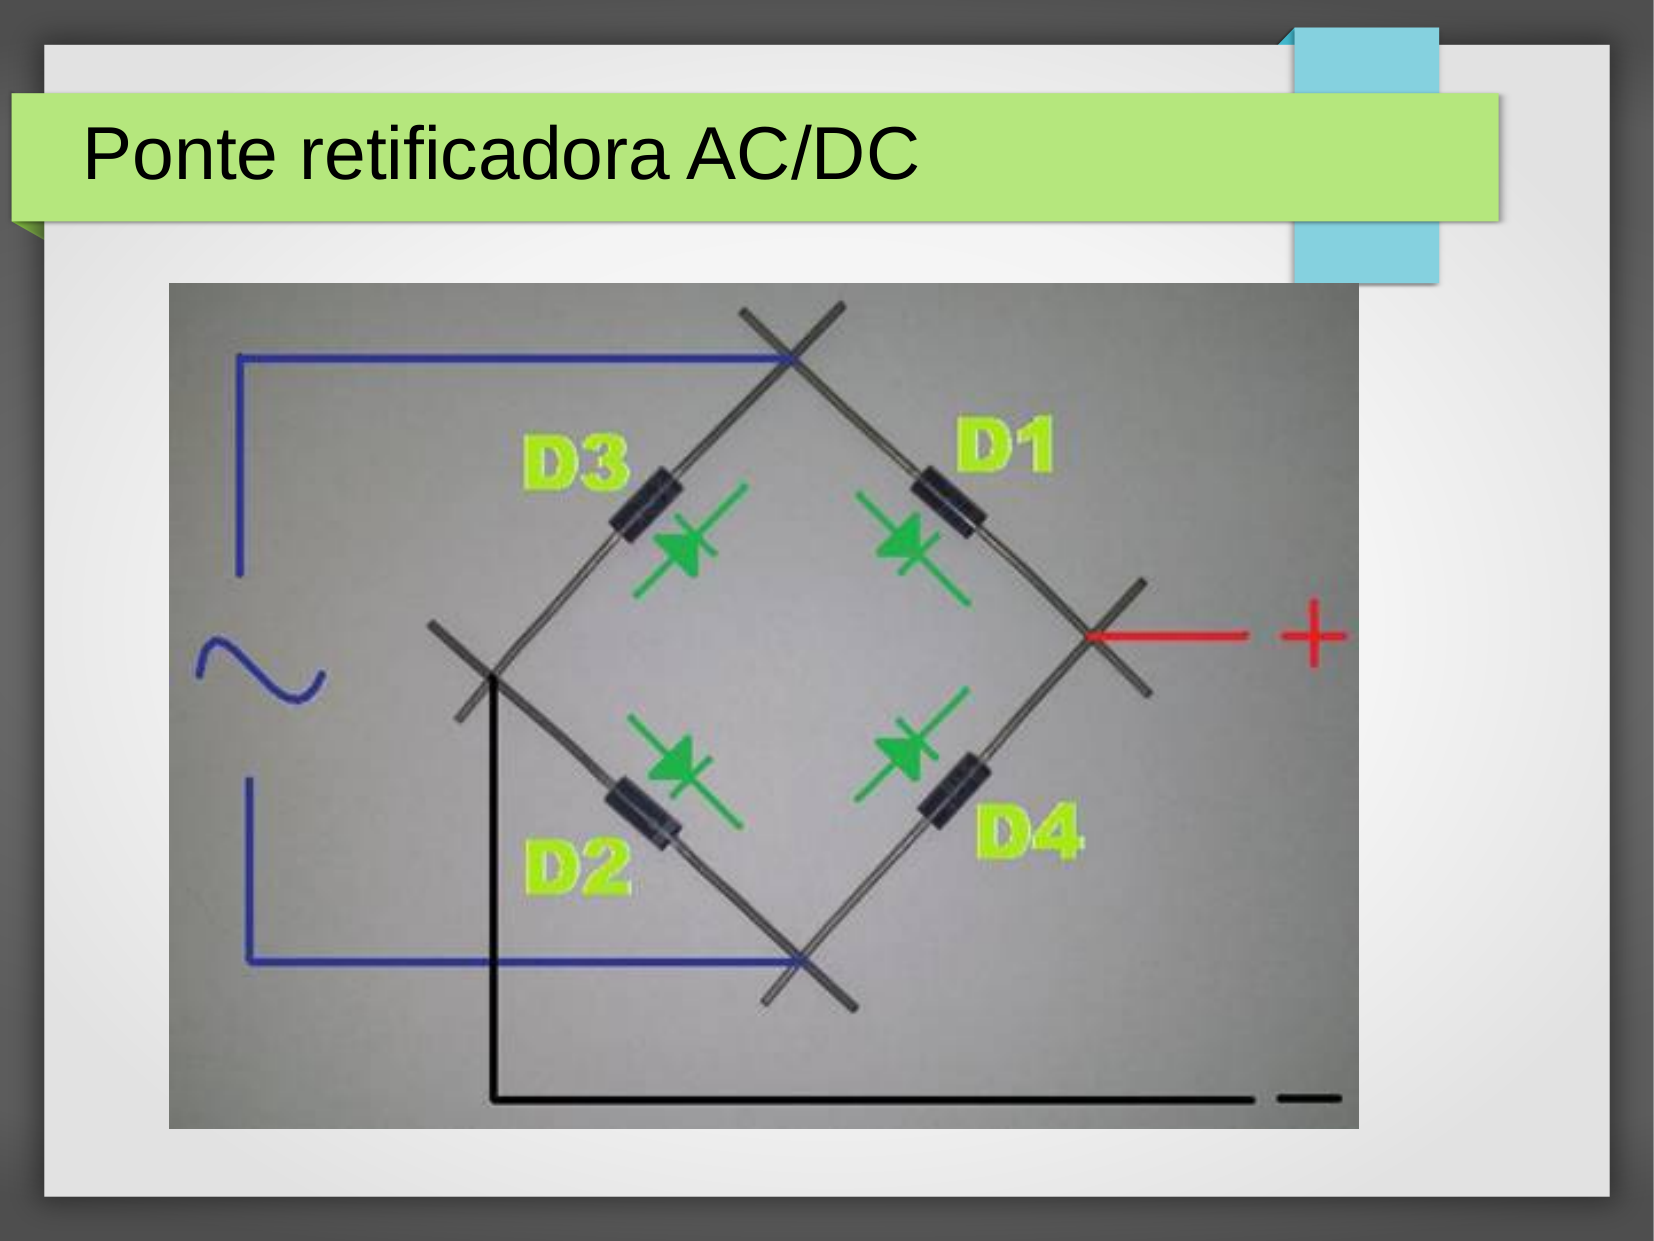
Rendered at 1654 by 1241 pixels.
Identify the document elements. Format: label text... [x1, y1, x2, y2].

title Ponte retificadora AC/DC [82, 94, 1264, 213]
picture [0, 0, 1654, 1241]
